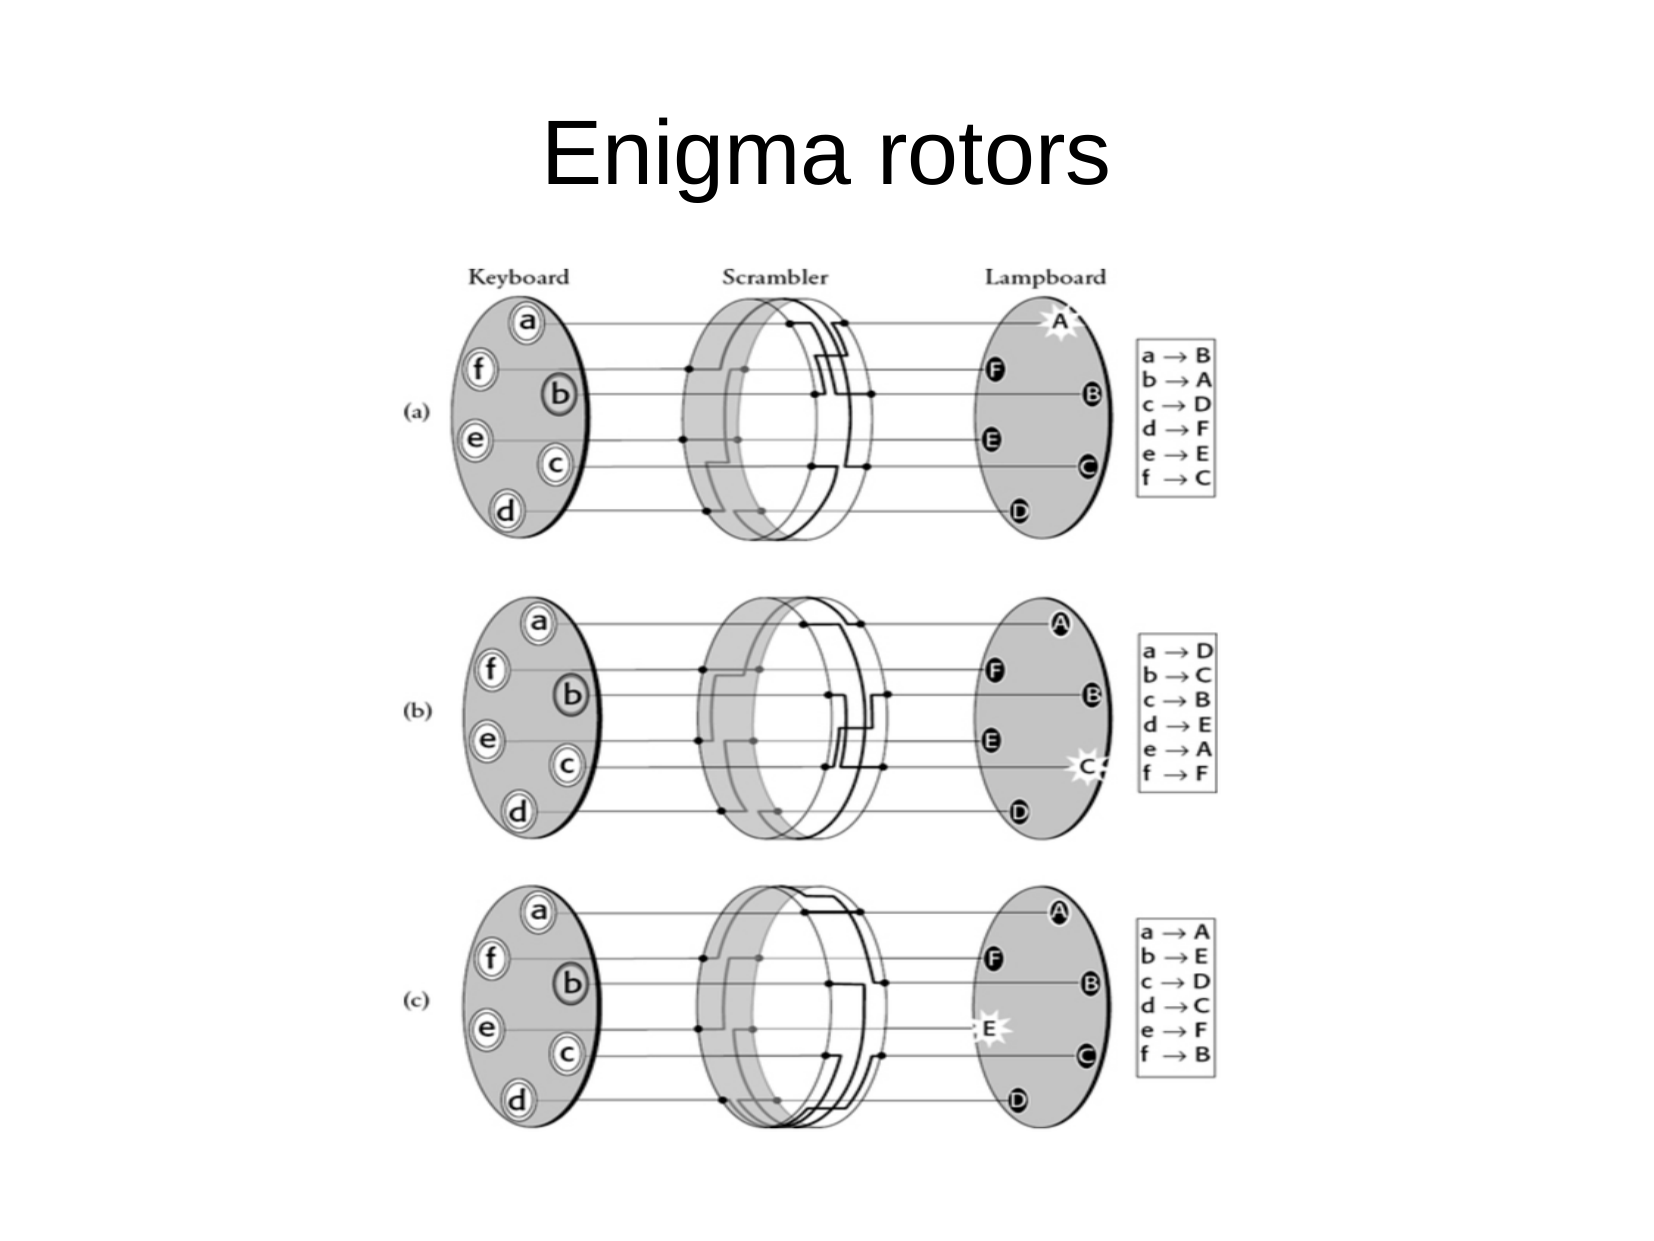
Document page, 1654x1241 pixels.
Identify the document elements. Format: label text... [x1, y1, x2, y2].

title Enigma rotors [82, 49, 1571, 257]
picture [360, 256, 1246, 1141]
